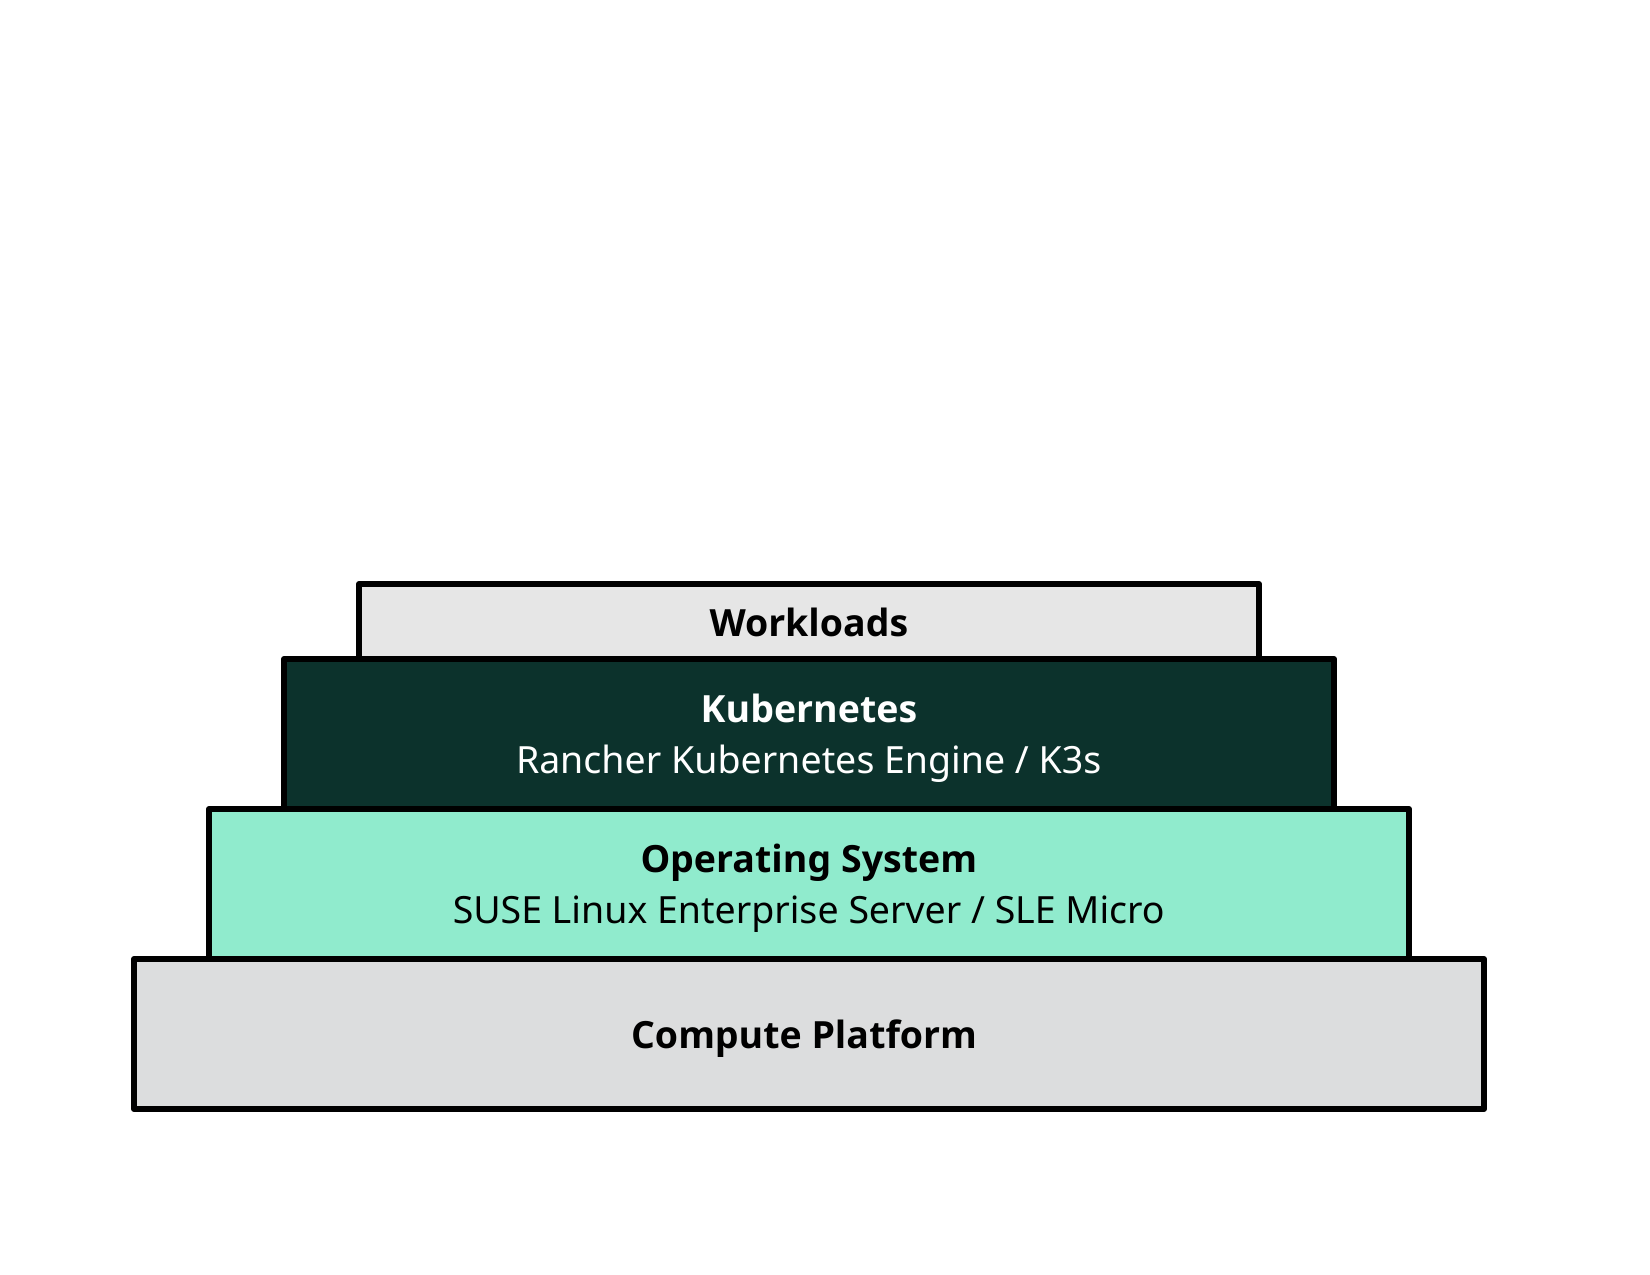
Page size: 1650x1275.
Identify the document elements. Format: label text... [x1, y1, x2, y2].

text_box Kubernetes Rancher Kubernetes Engine / K3s [284, 659, 1335, 810]
text_box Workloads [359, 584, 1260, 660]
text_box Operating System SUSE Linux Enterprise Server / SLE Micro [209, 809, 1410, 960]
text_box Compute Platform [134, 959, 1485, 1110]
